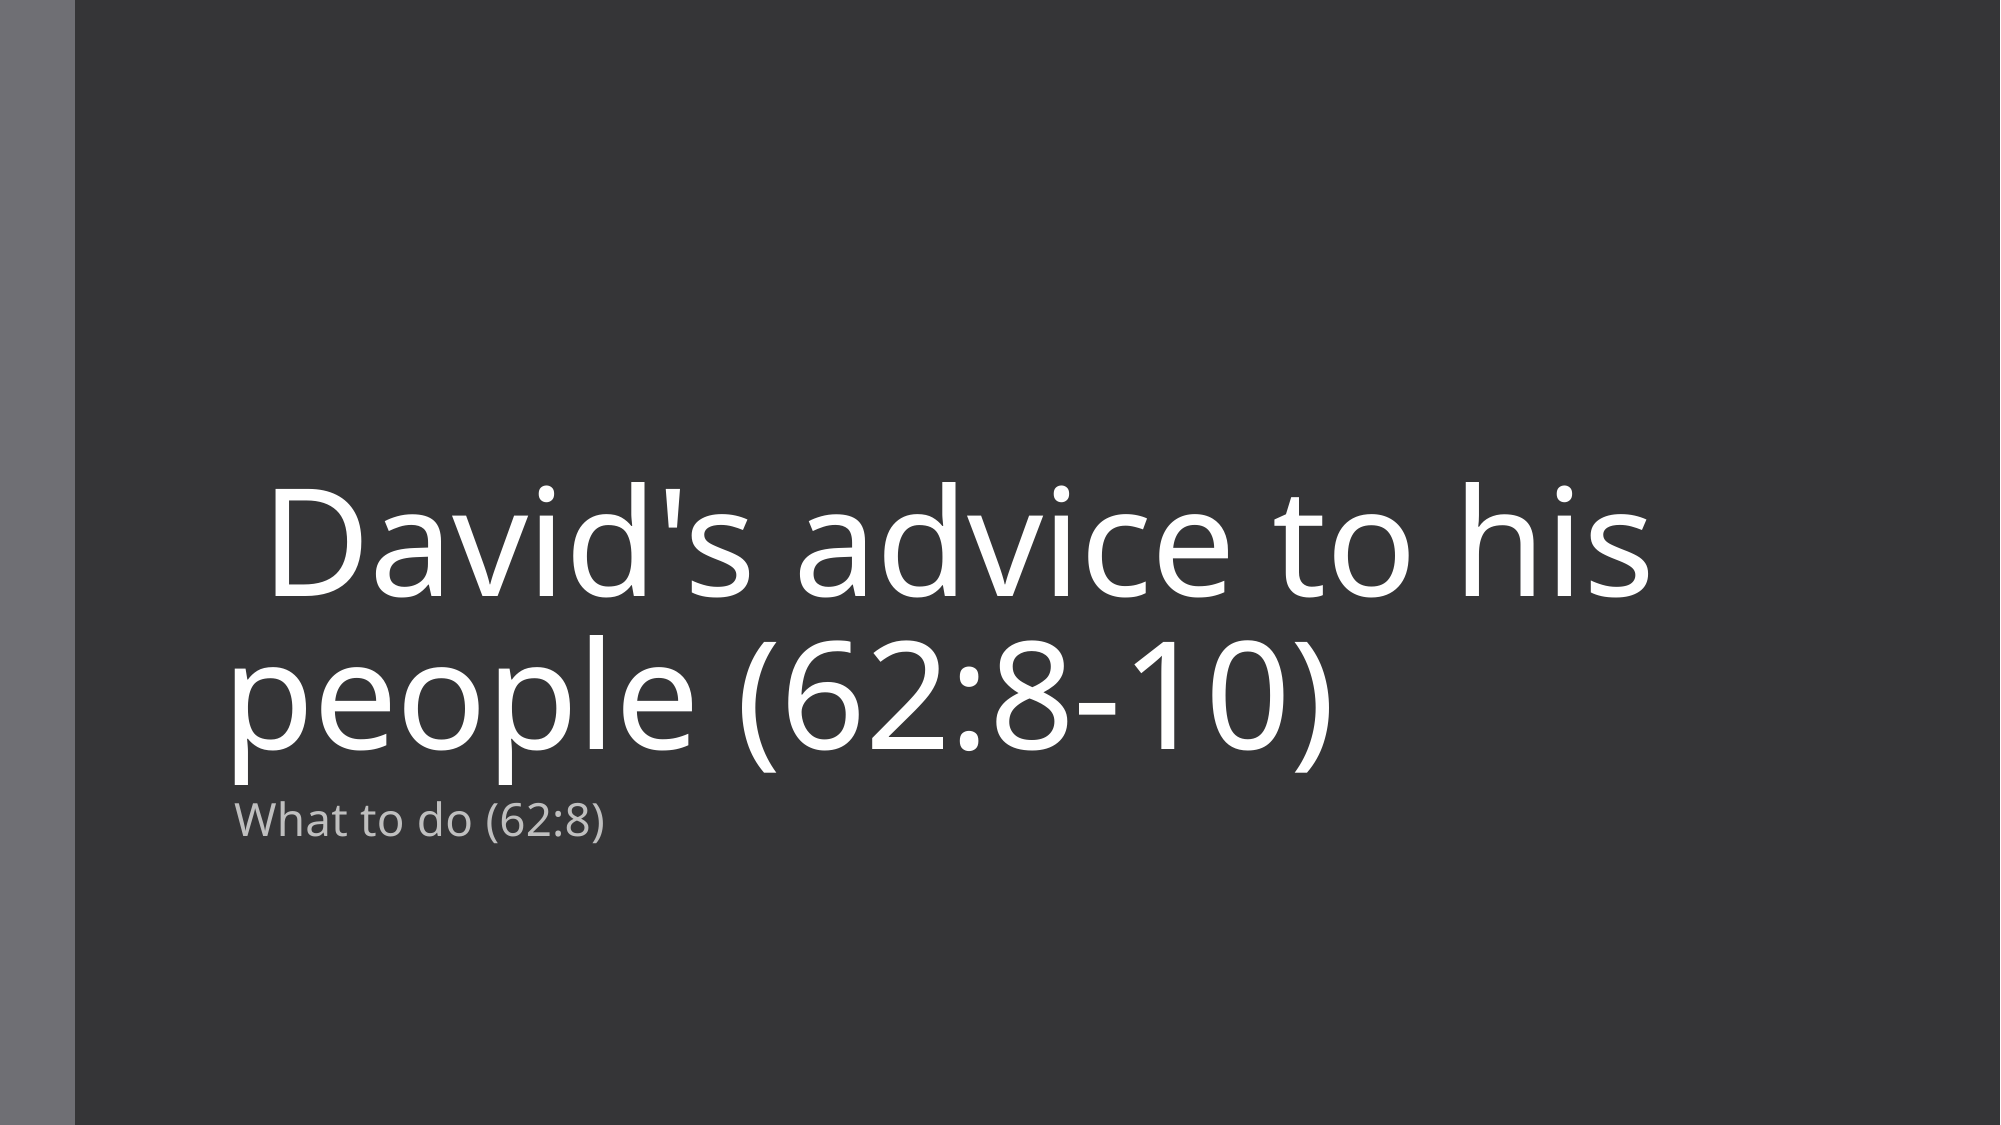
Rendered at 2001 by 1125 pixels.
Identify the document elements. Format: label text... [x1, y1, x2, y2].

title David's advice to his people (62:8-10) [206, 124, 1752, 787]
subtitle What to do (62:8) [206, 787, 1752, 1066]
